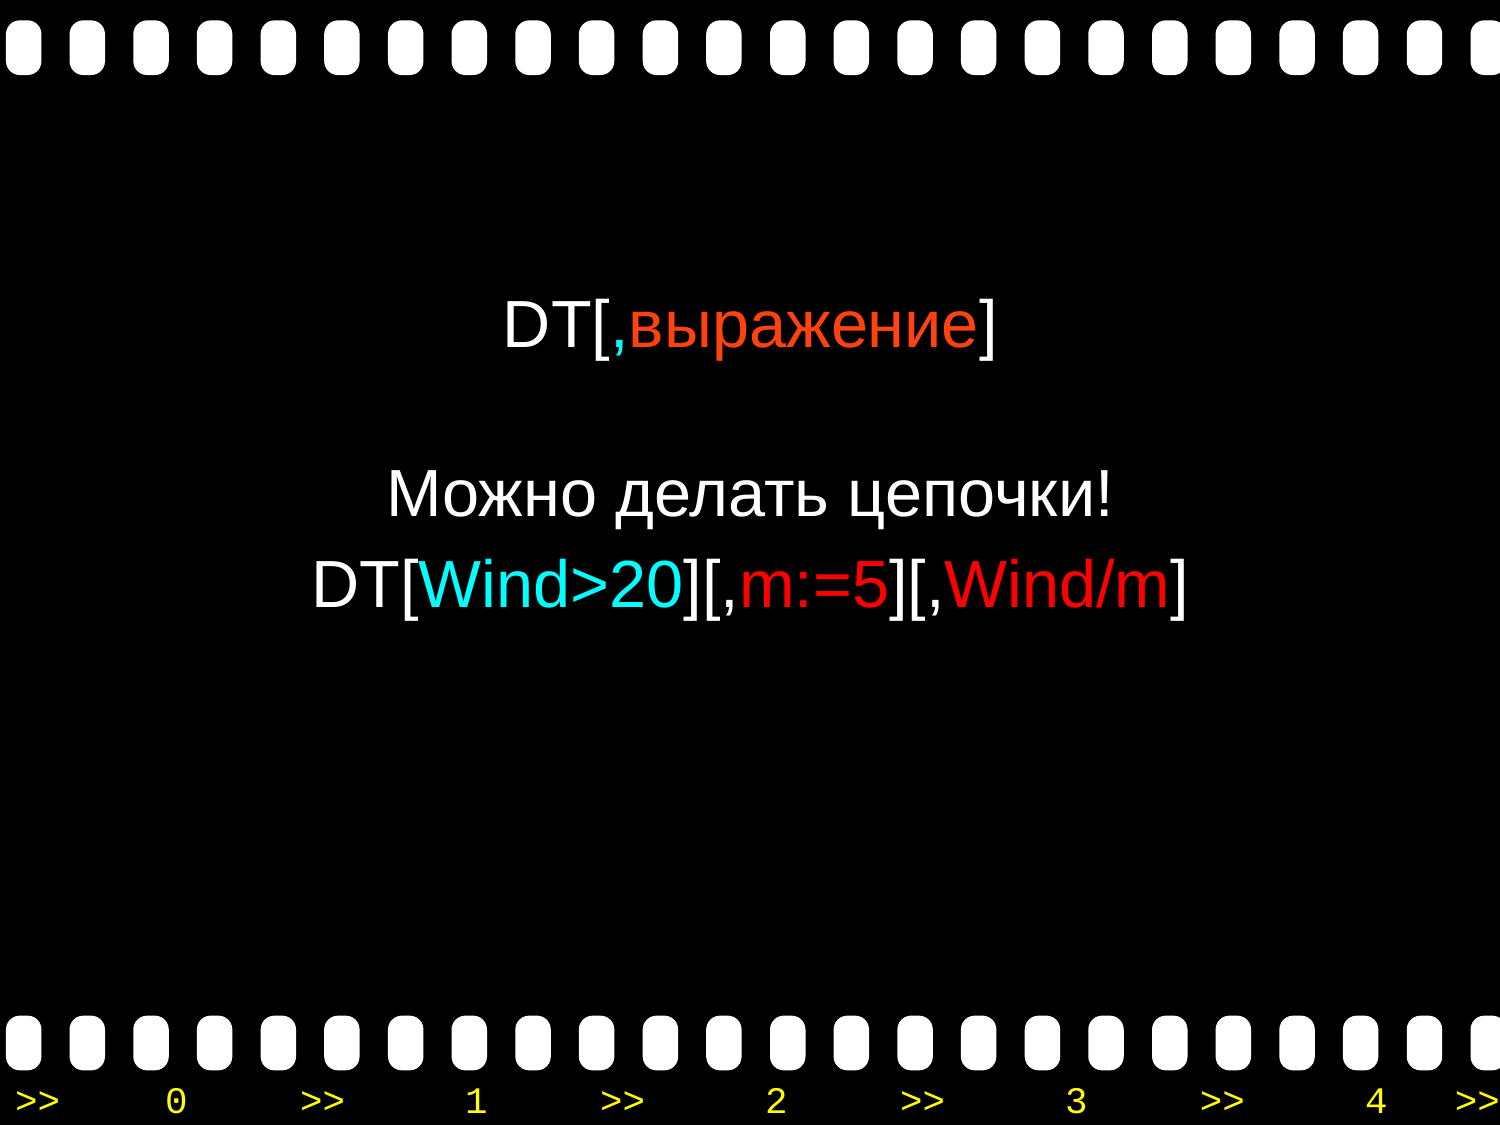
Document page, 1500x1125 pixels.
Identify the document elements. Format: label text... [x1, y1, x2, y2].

subtitle DT[,выражение] Можно делать цепочки! DT[Wind>20][,m:=5][,Wind/m] [112, 88, 1388, 1004]
